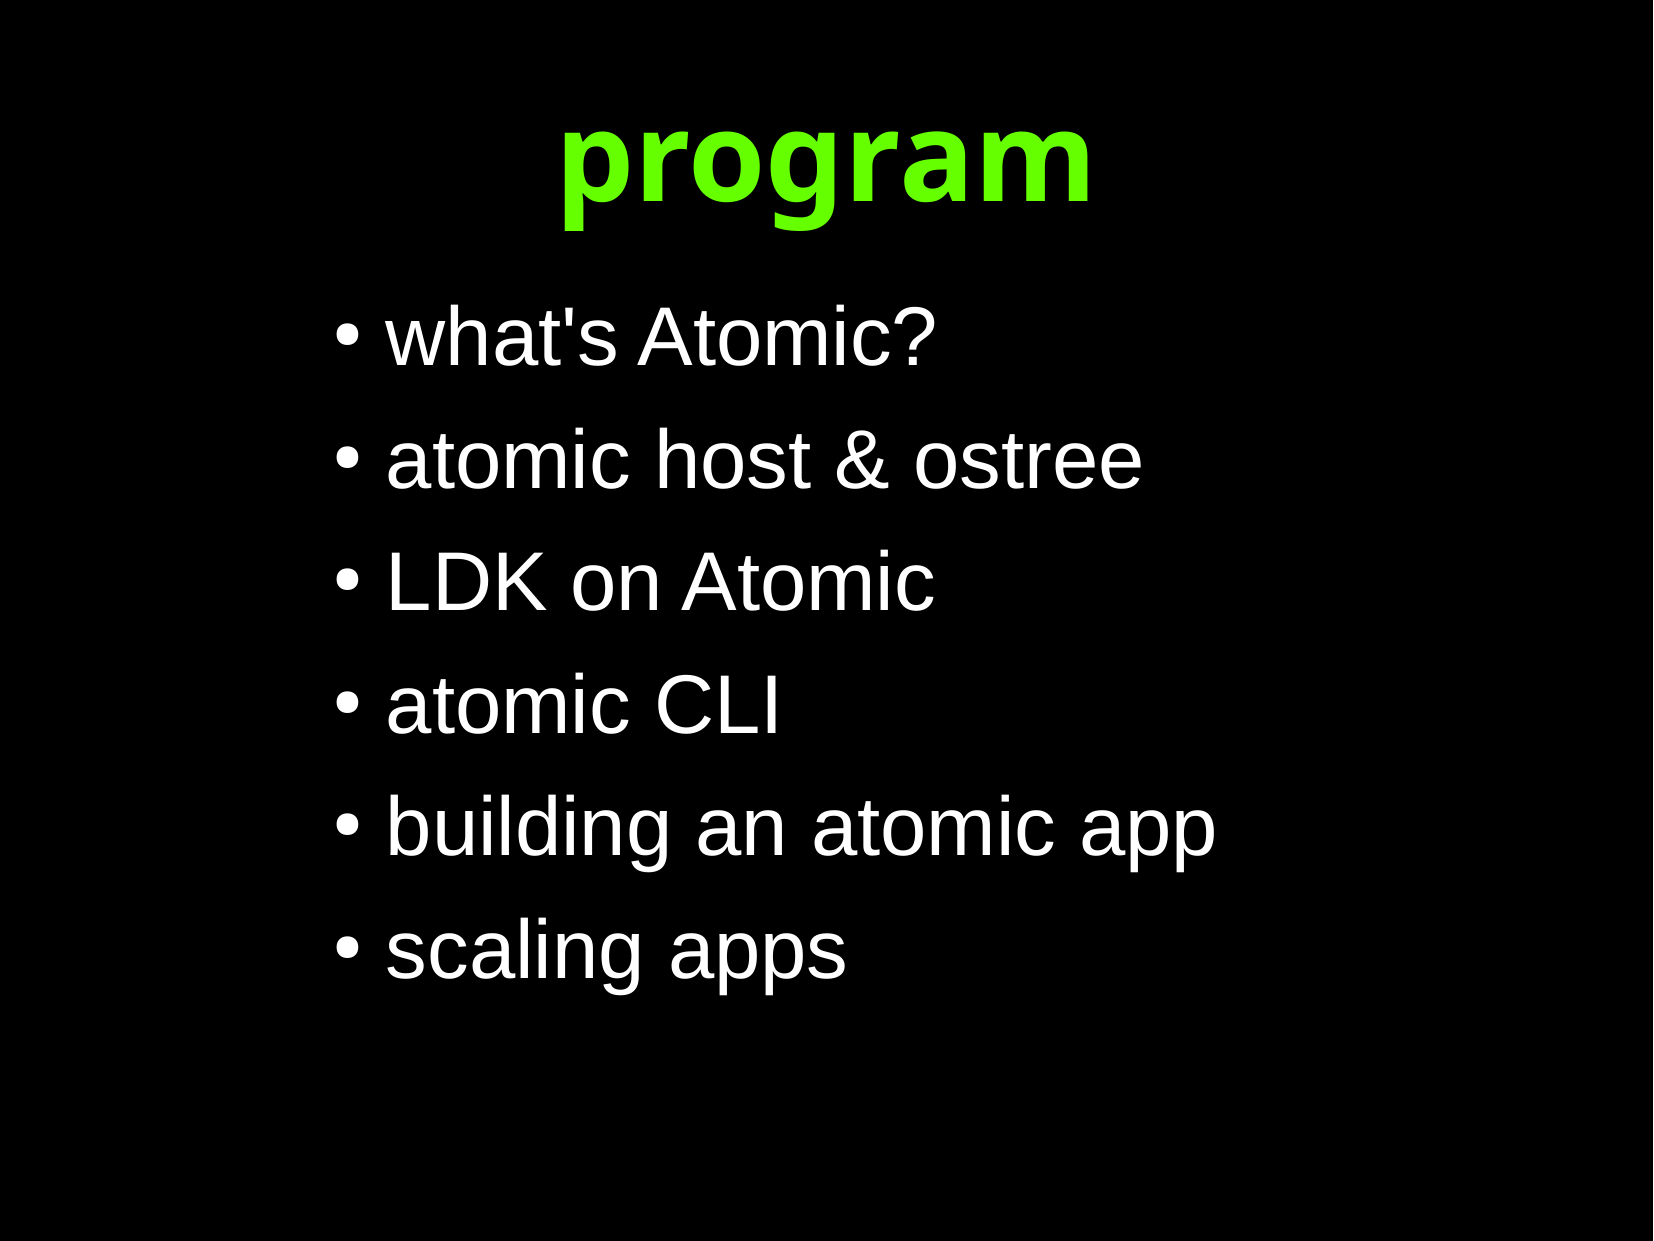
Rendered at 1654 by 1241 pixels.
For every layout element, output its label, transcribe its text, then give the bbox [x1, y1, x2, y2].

title program [82, 49, 1571, 257]
list what's Atomic? atomic host & ostree LDK on Atomic atomic CLI building an atomic app scaling apps [315, 290, 1571, 1156]
